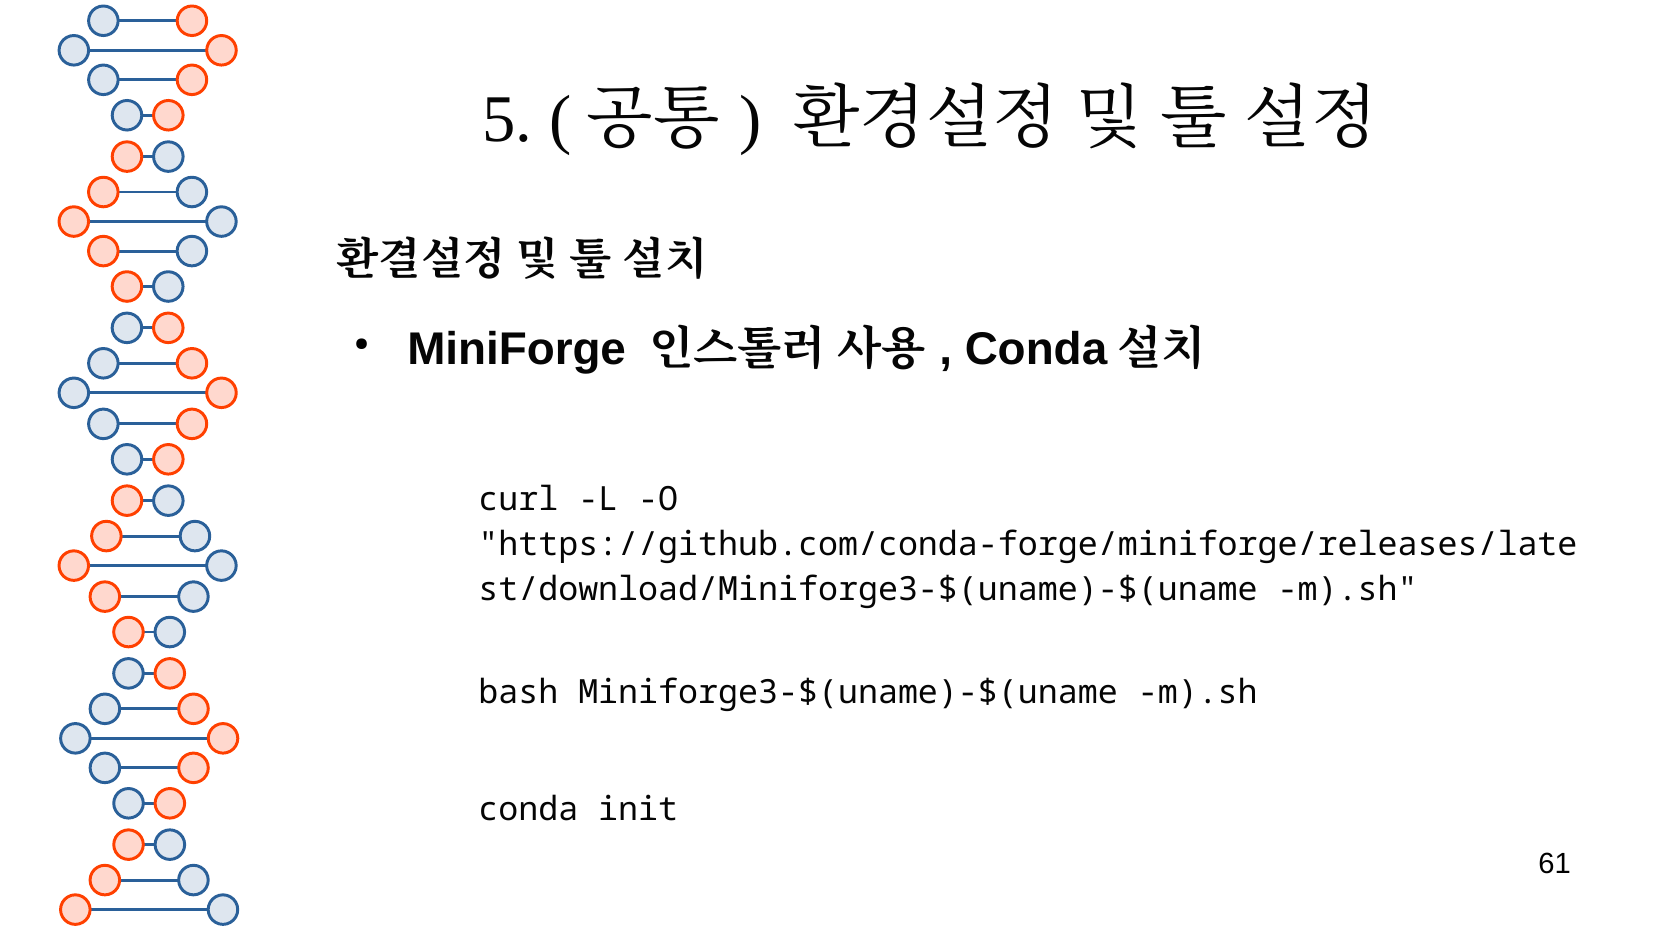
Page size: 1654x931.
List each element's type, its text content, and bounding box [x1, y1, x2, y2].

list 환결설정 및 툴 설치 MiniForge 인스톨러 사용, Conda설치 curl -L -O "https://github.com/conda-forge/miniforge/releases/latest/download/Miniforge3-$(uname)-$(uname -m).sh" bash Miniforge3-$(uname)-$(uname -m).sh conda init [265, 224, 1595, 863]
title 5. (공통) 환경설정 및 툴 설정 [265, 35, 1595, 189]
